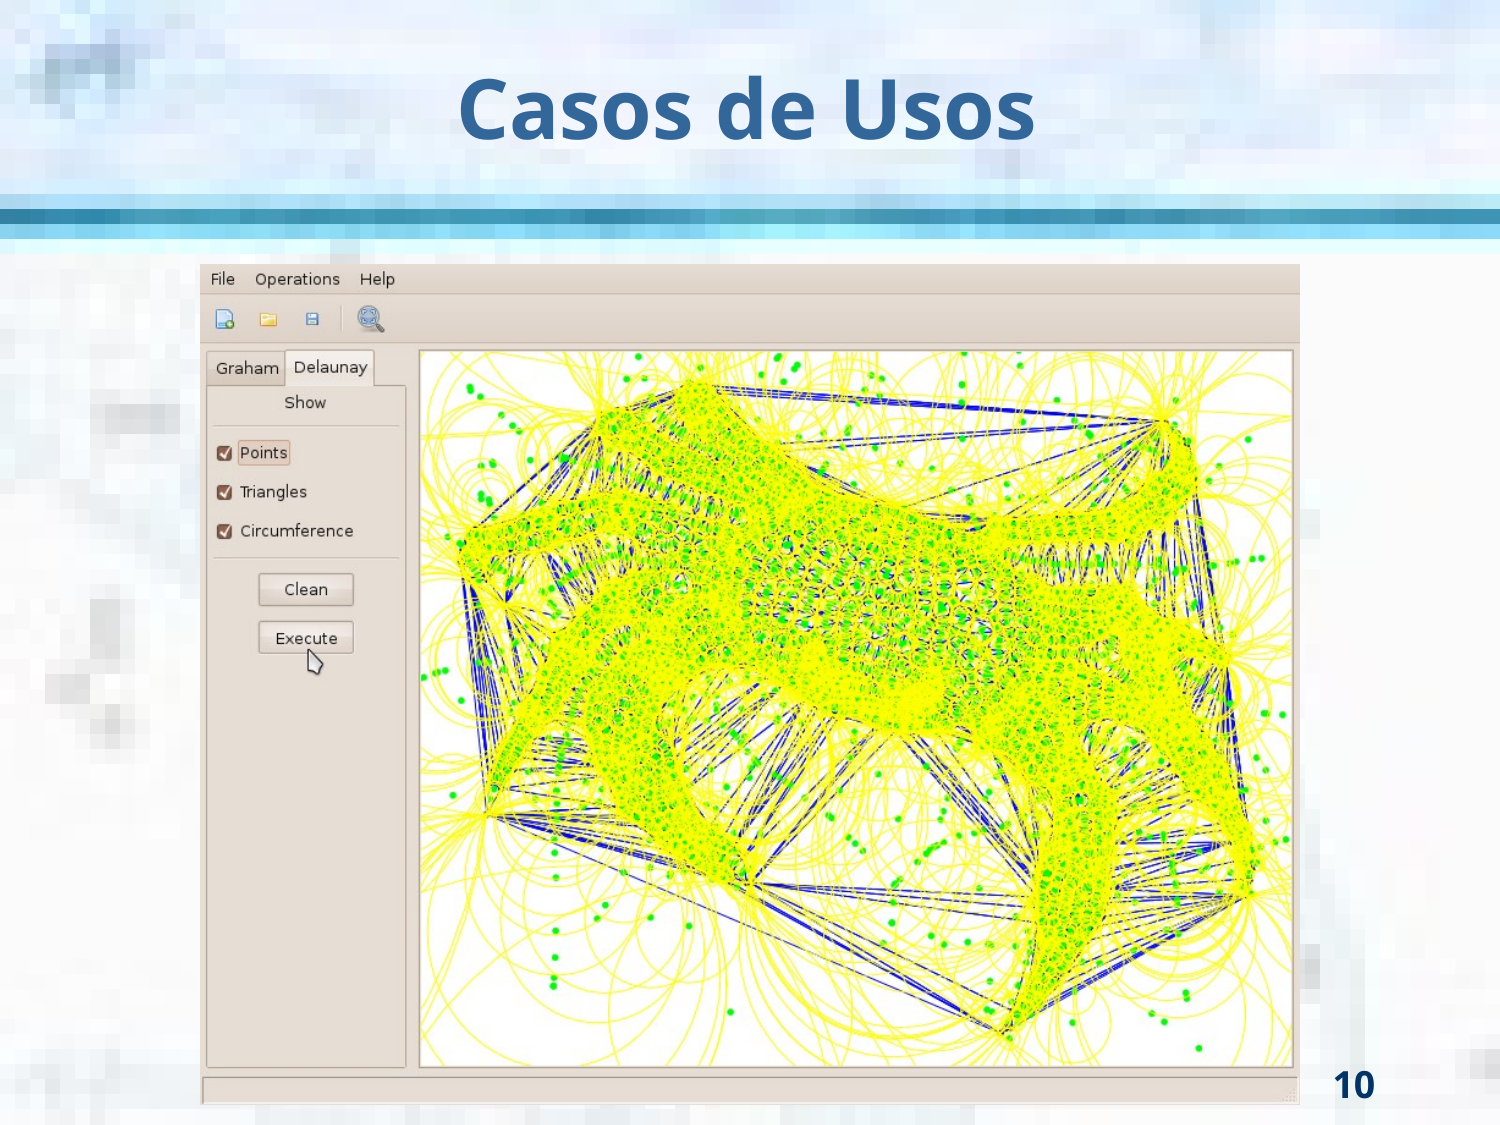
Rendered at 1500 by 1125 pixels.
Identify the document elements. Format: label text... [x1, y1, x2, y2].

text_box Casos de Usos [0, 0, 1500, 216]
picture [0, 216, 1500, 1125]
